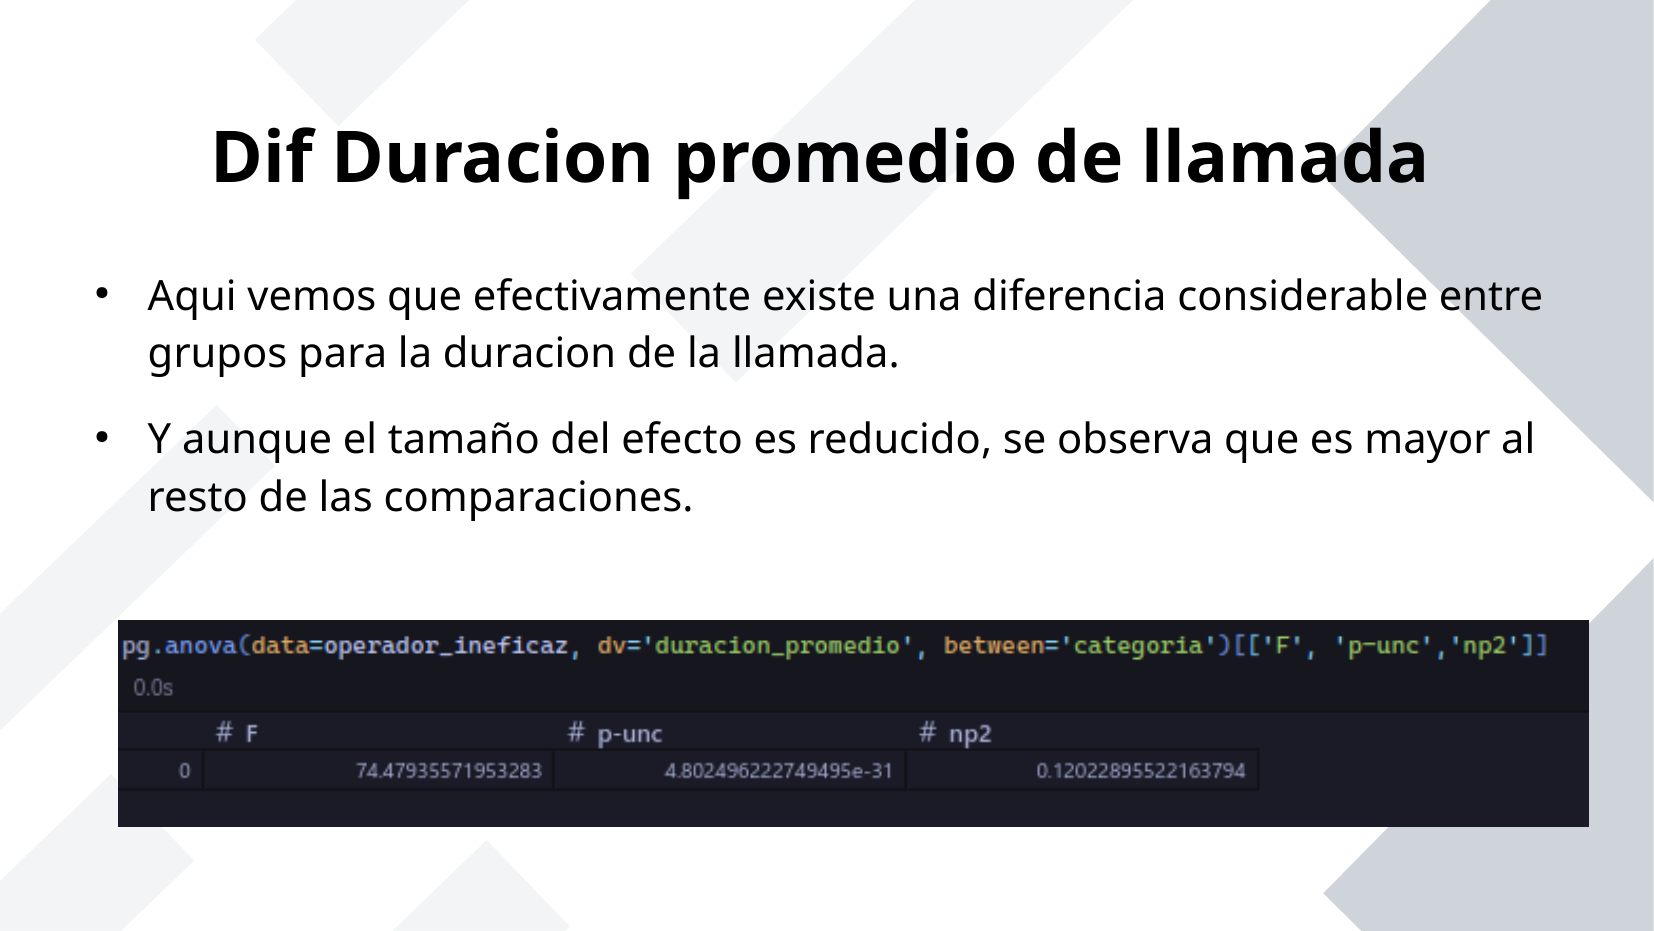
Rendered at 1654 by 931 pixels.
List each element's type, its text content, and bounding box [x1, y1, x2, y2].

picture [118, 620, 1589, 827]
title Dif Duracion promedio de llamada [76, 76, 1565, 233]
list Aqui vemos que efectivamente existe una diferencia considerable entre grupos para la duracion de la llamada. Y aunque el tamaño del efecto es reducido, se observa que es mayor al resto de las comparaciones. [76, 265, 1565, 709]
